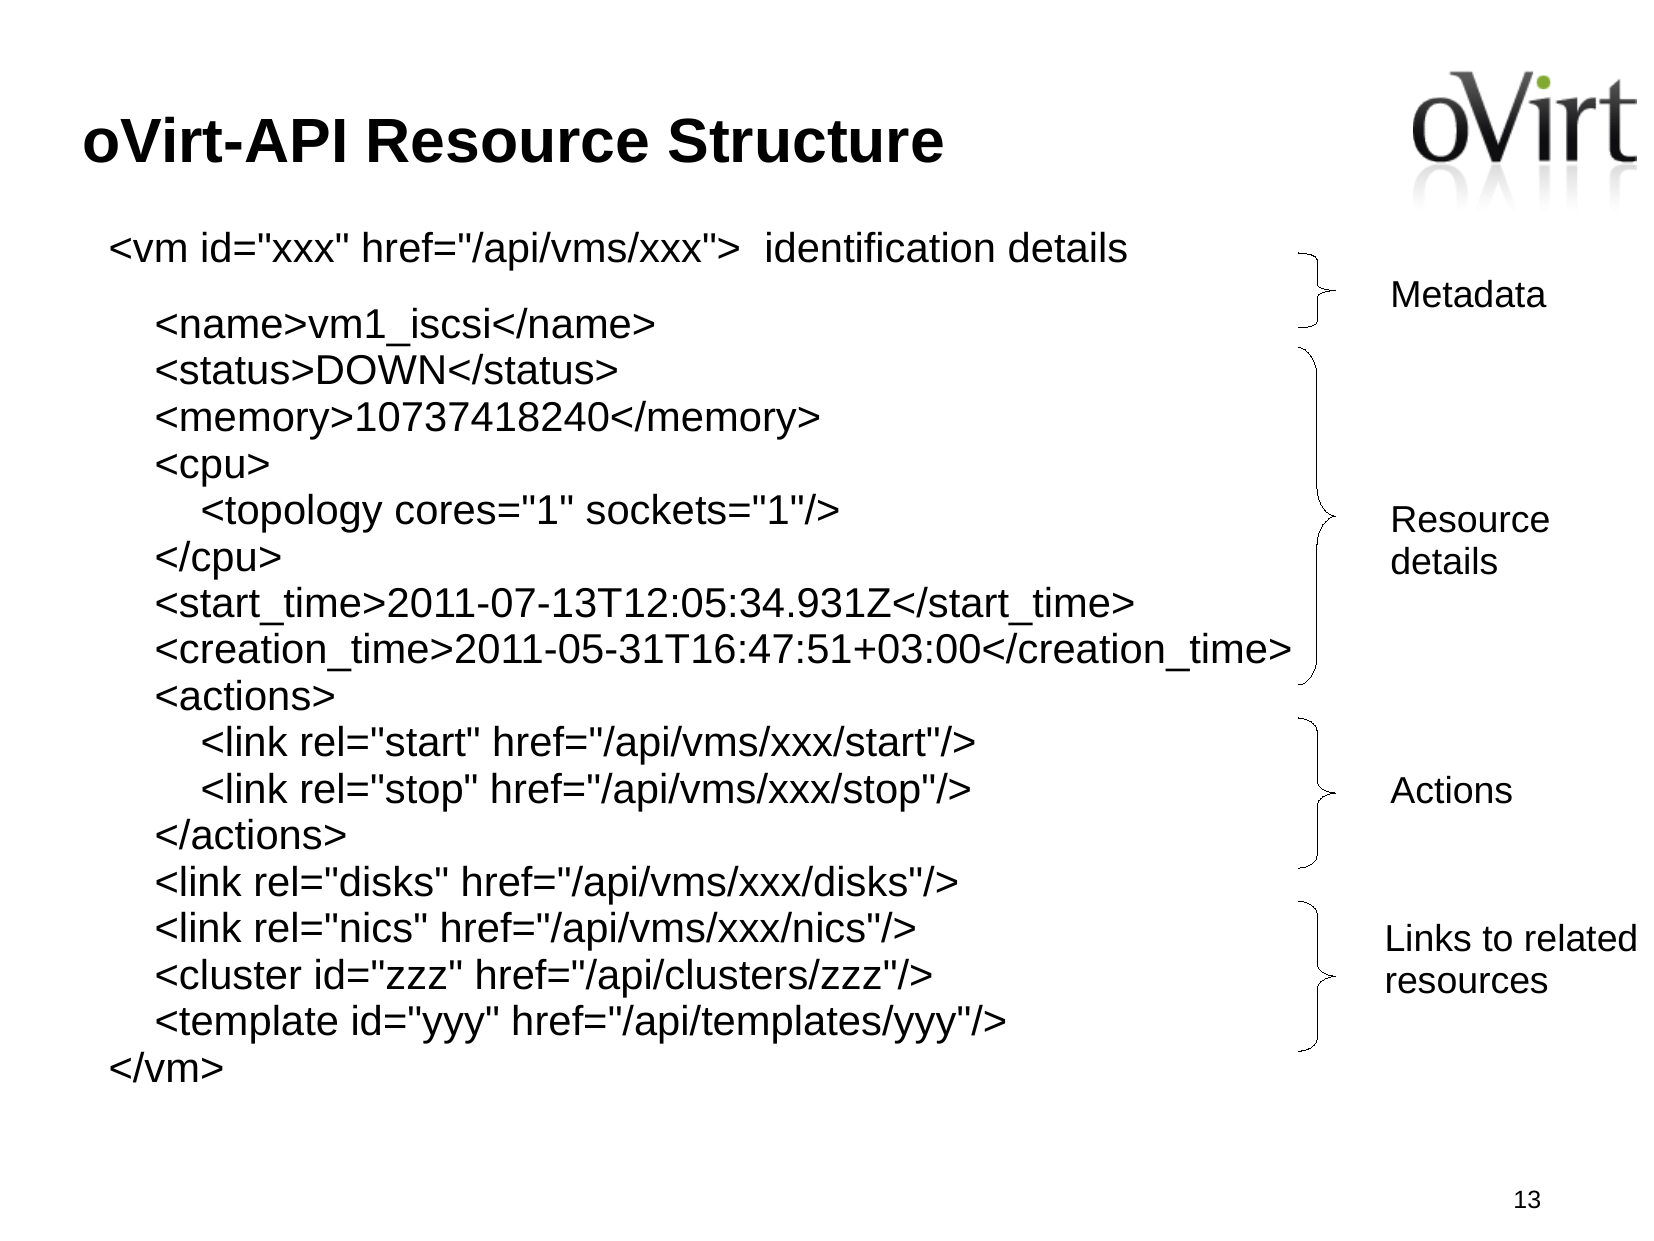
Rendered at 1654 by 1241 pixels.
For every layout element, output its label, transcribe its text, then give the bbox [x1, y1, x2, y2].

text_box Actions [1375, 762, 1564, 820]
text_box Links to related resources [1369, 910, 1654, 1010]
text_box Metadata [1375, 266, 1564, 324]
title oVirt-API Resource Structure [82, 37, 1571, 245]
list <vm id="xxx" href="/api/vms/xxx"> identification details <name>vm1_iscsi</name> <status>DOWN</status> <memory>10737418240</memory> <cpu> <topology cores="1" sockets="1"/> </cpu> <start_time>2011-07-13T12:05:34.931Z</start_time> <creation_time>2011-05-31T16:47:51+03:00</creation_time> <actions> <link rel="start" href="/api/vms/xxx/start"/> <link rel="stop" href="/api/vms/xxx/stop"/> </actions> <link rel="disks" href="/api/vms/xxx/disks"/> <link rel="nics" href="/api/vms/xxx/nics"/> <cluster id="zzz" href="/api/clusters/zzz"/> <template id="yyy" href="/api/templates/yyy"/> </vm> [37, 224, 1526, 1200]
text_box Resource details [1375, 490, 1601, 590]
picture [1571, 63, 1637, 212]
